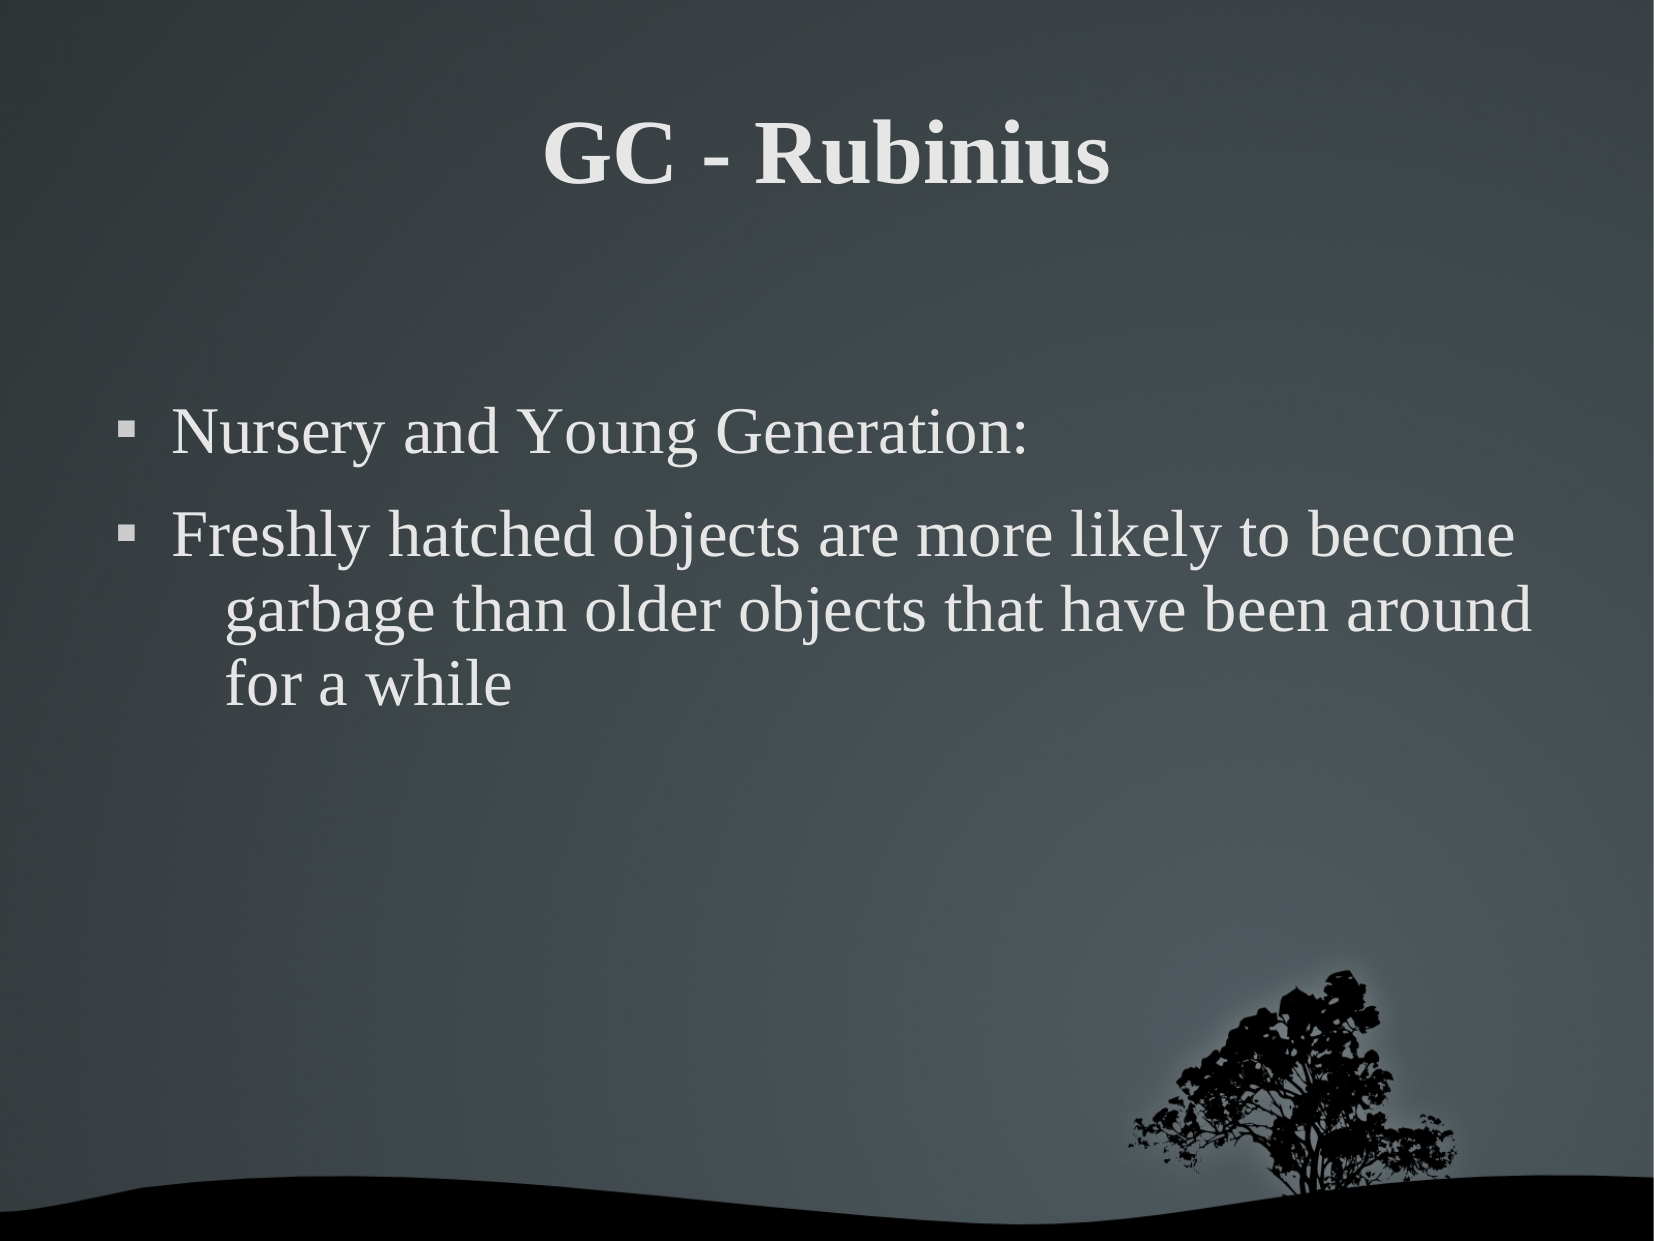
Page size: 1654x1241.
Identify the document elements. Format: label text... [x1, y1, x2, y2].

picture [0, 0, 1654, 1241]
list Nursery and Young Generation: Freshly hatched objects are more likely to become garbage than older objects that have been around for a while [82, 290, 1571, 1094]
title GC - Rubinius [82, 56, 1571, 250]
